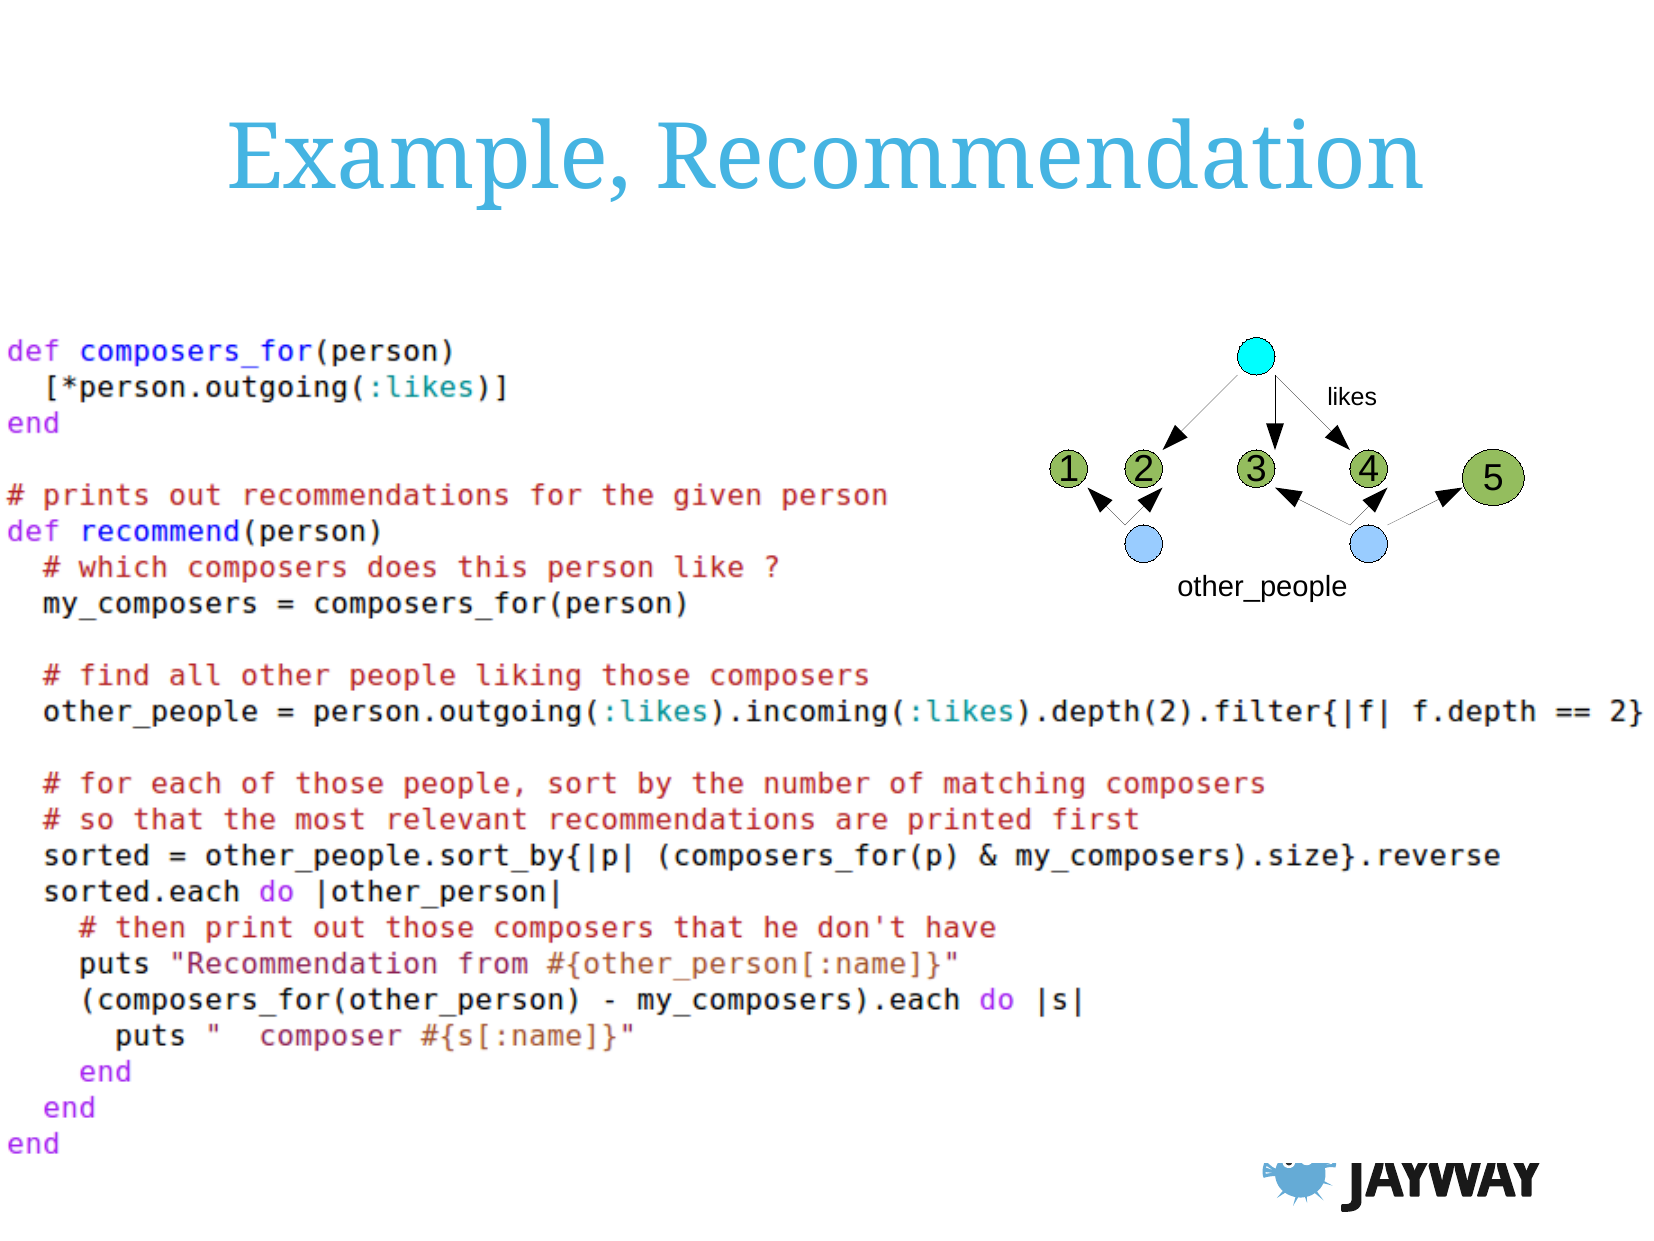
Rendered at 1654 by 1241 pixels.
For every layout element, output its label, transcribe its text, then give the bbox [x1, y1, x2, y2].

text_box 4 [1349, 449, 1388, 488]
text_box other_people [1162, 562, 1426, 611]
text_box likes [1312, 375, 1426, 418]
text_box [1124, 524, 1163, 563]
title Example, Recommendation [82, 56, 1571, 250]
text_box [1237, 337, 1276, 376]
text_box 3 [1237, 449, 1276, 488]
picture [0, 327, 1653, 1163]
text_box 2 [1124, 449, 1163, 488]
text_box 1 [1049, 449, 1088, 488]
text_box [1349, 524, 1388, 562]
text_box 5 [1462, 449, 1525, 506]
